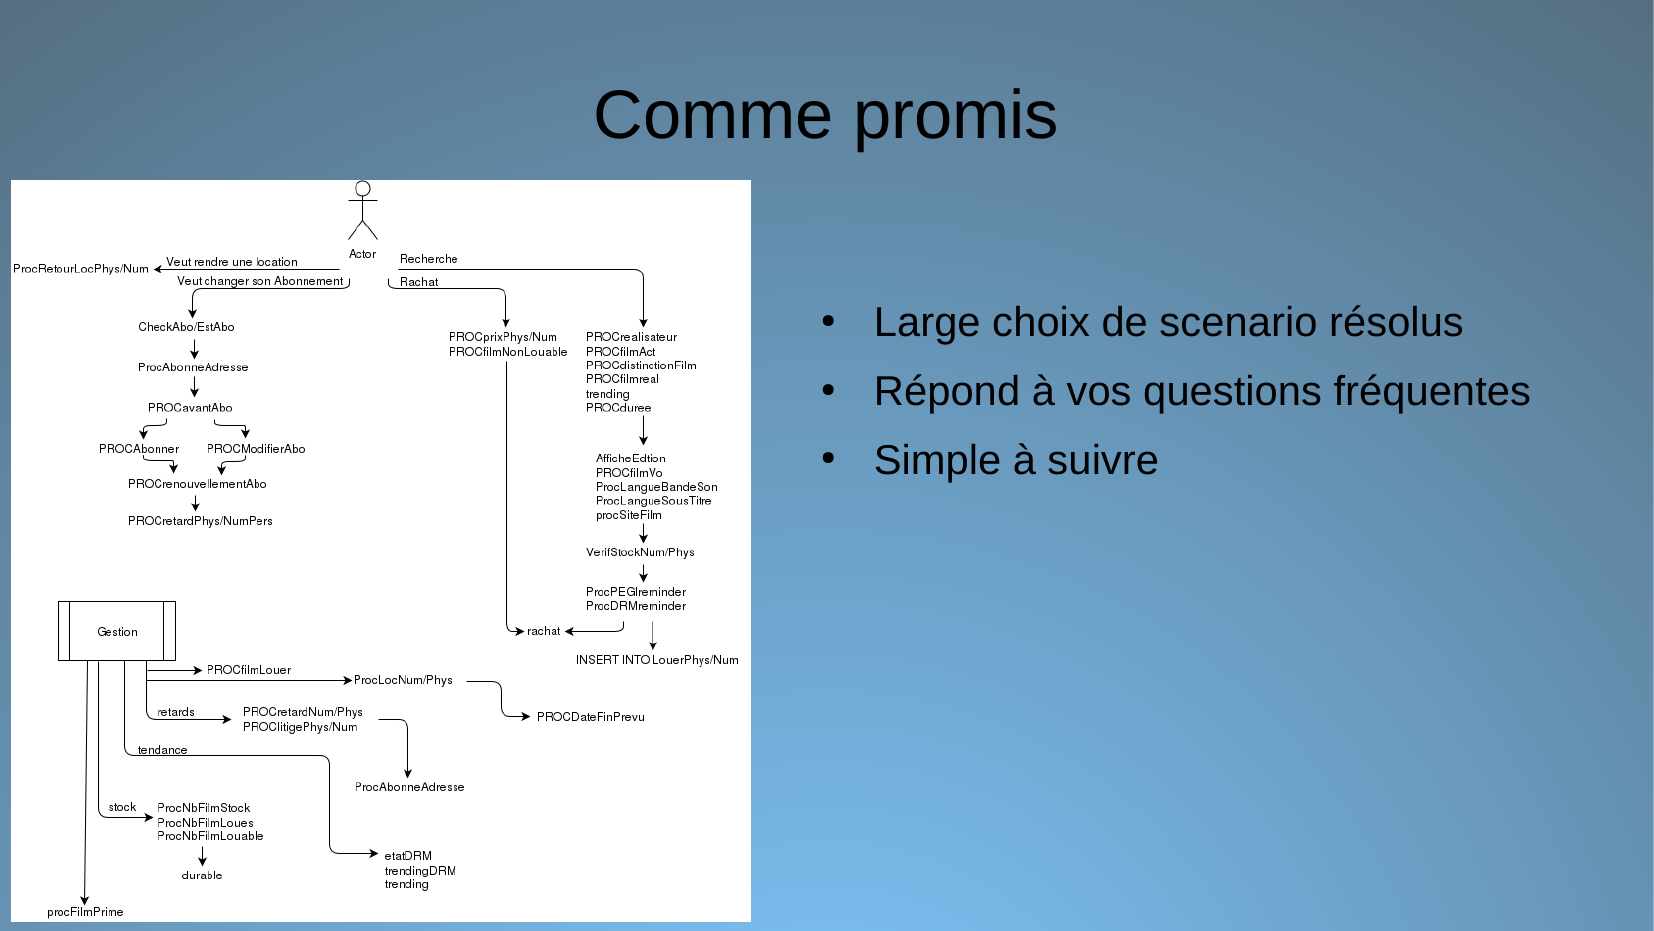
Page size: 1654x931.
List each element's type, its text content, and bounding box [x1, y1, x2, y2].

picture [0, 0, 1654, 931]
title Comme promis [82, 37, 1571, 193]
list Large choix de scenario résolus Répond à vos questions fréquentes Simple à suivre [803, 299, 1619, 839]
